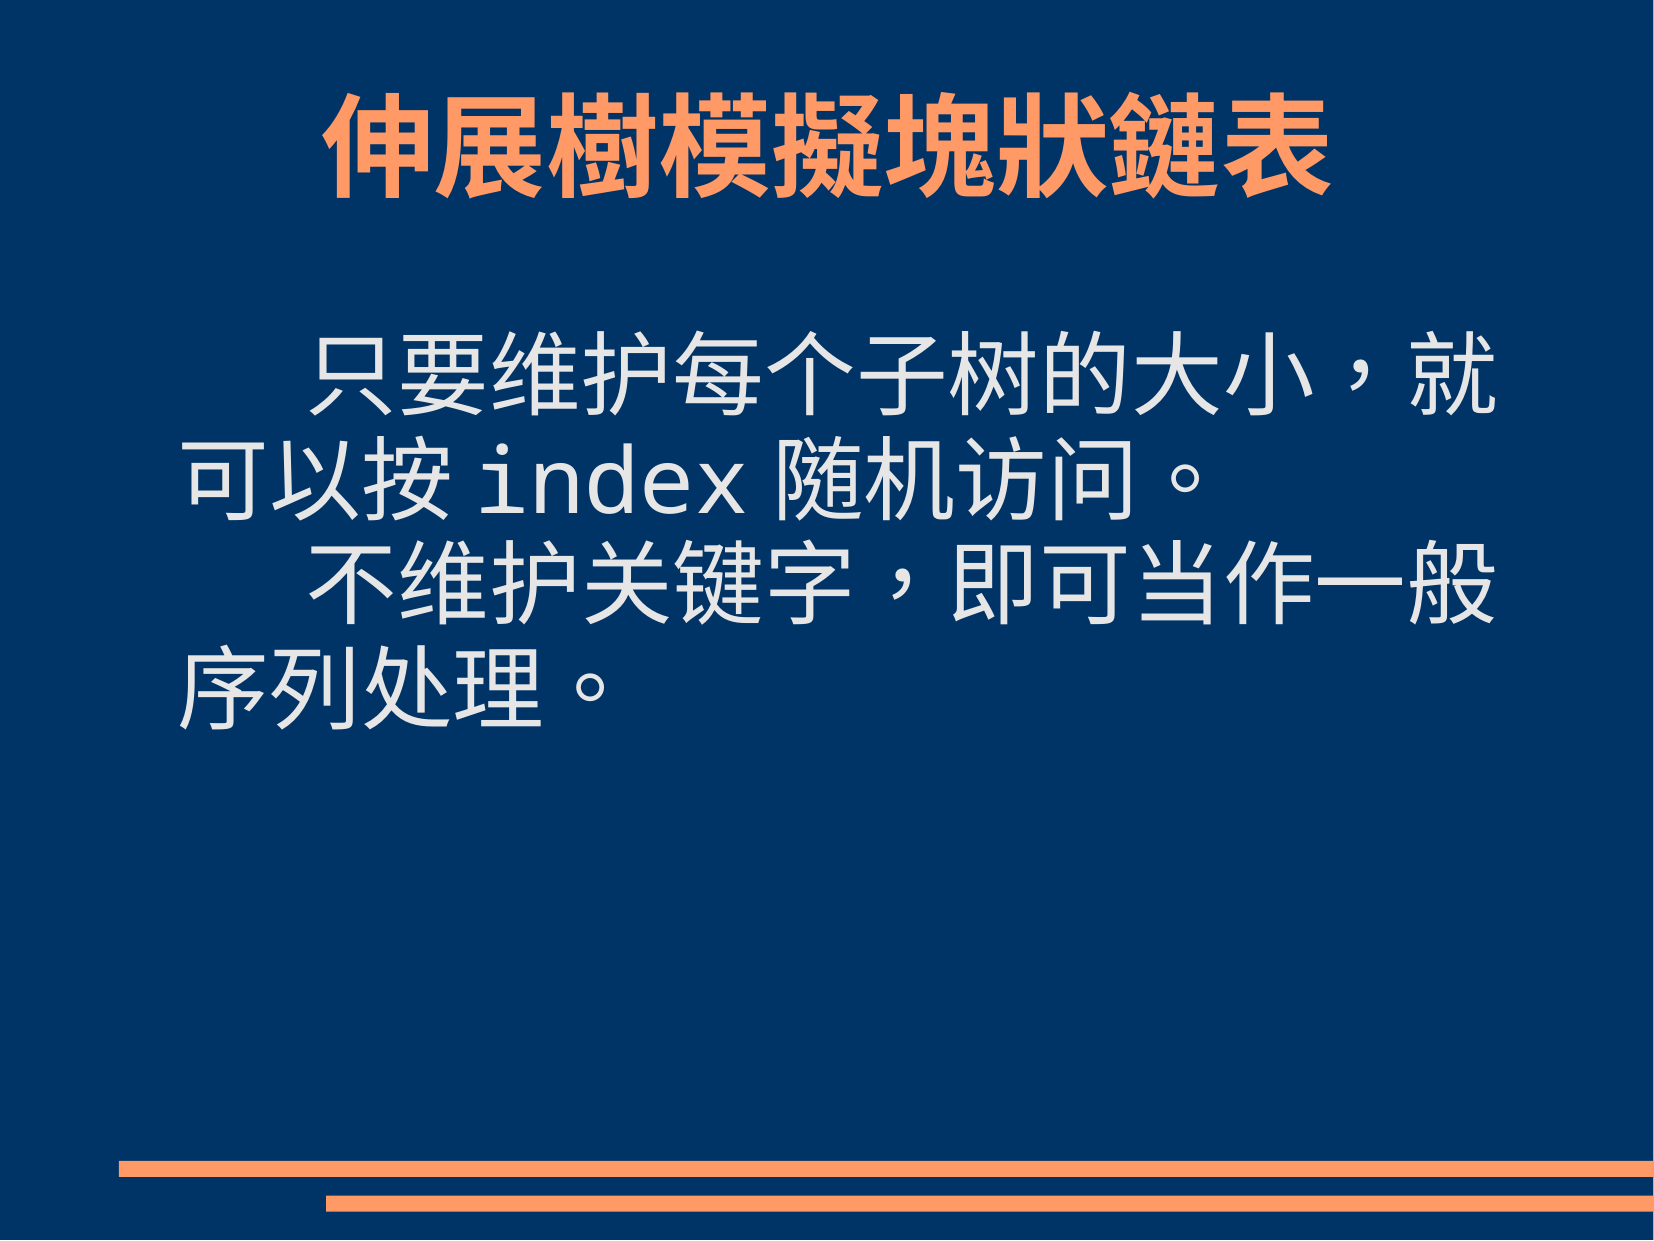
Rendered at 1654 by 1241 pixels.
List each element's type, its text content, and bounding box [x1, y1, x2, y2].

list 只要维护每个子树的大小，就可以按index随机访问。 不维护关键字，即可当作一般序列处理。 [121, 322, 1561, 1132]
title 伸展樹模擬塊狀鏈表 [121, 46, 1534, 253]
